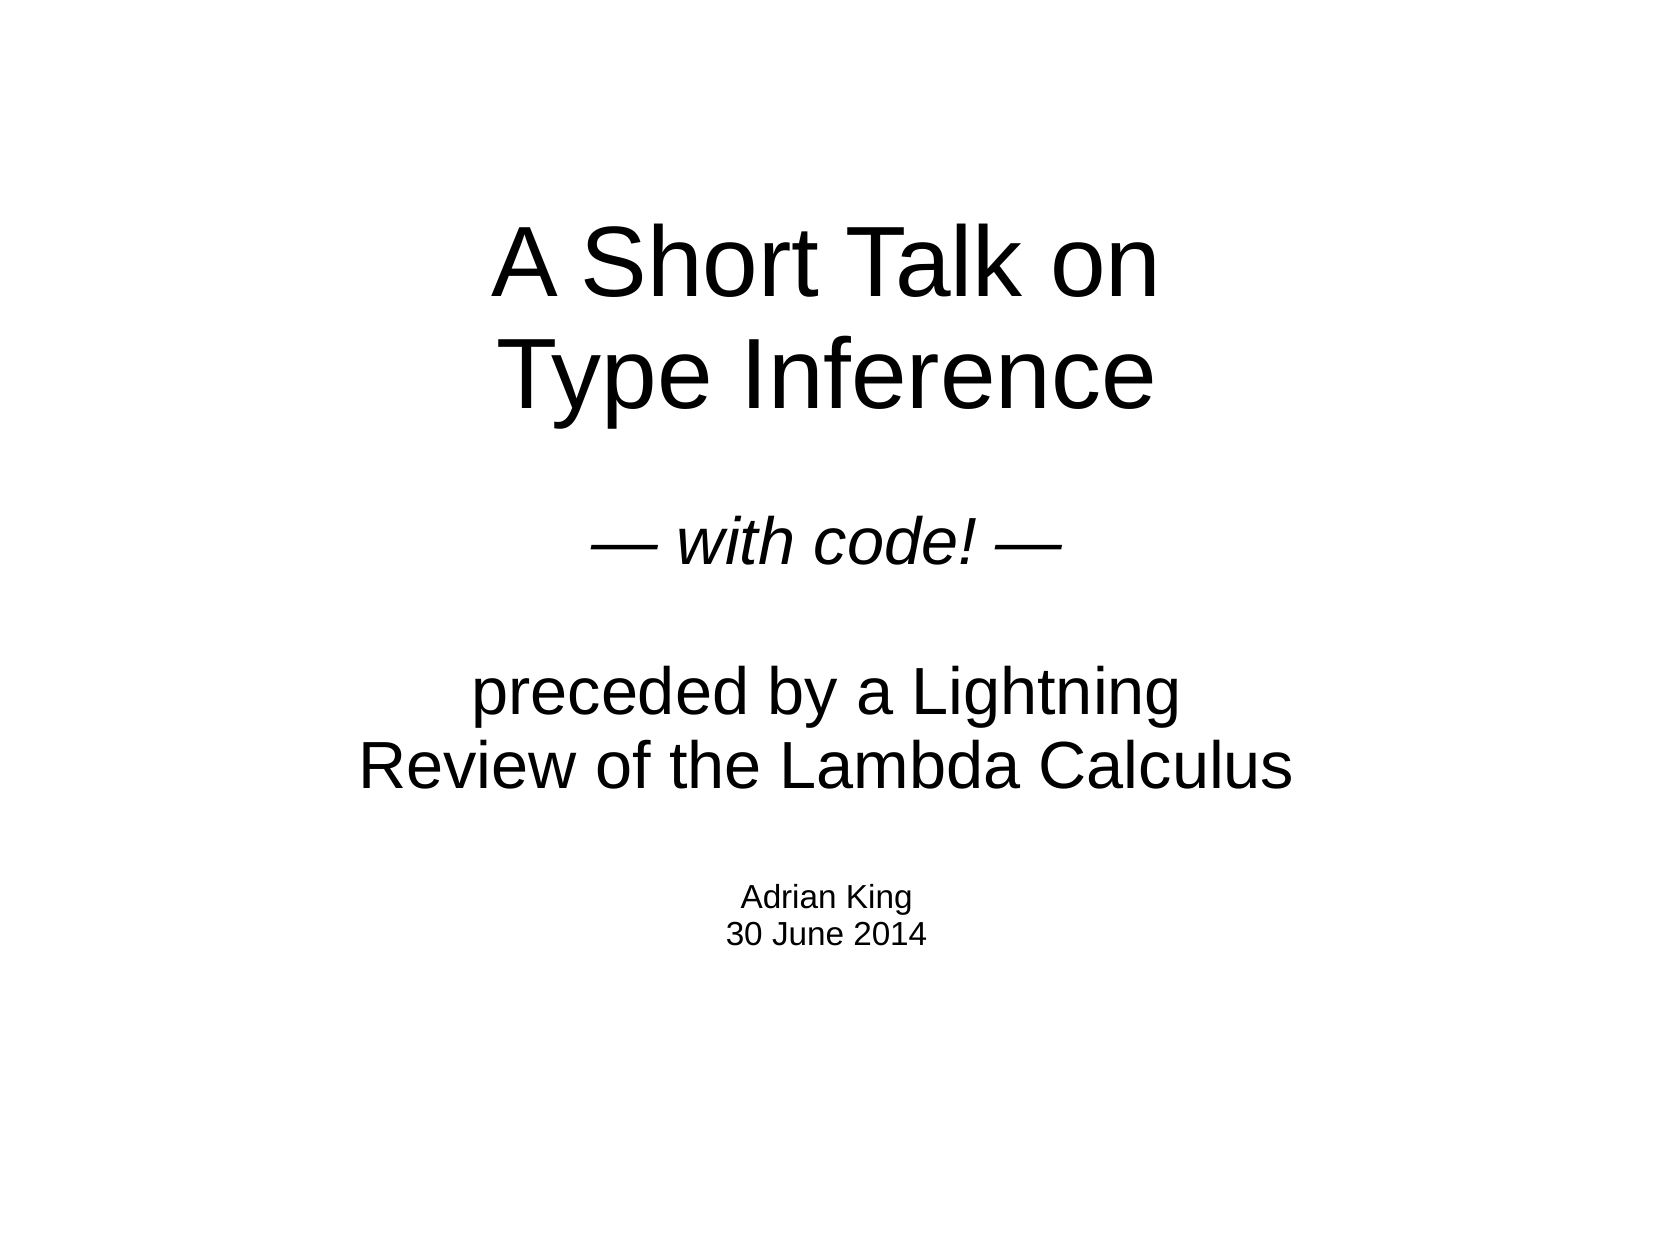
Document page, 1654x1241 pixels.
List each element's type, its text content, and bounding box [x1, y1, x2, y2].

subtitle A Short Talk on Type Inference — with code! — preceded by a Lightning Review of the Lambda Calculus Adrian King 30 June 2014 [82, 49, 1571, 1109]
